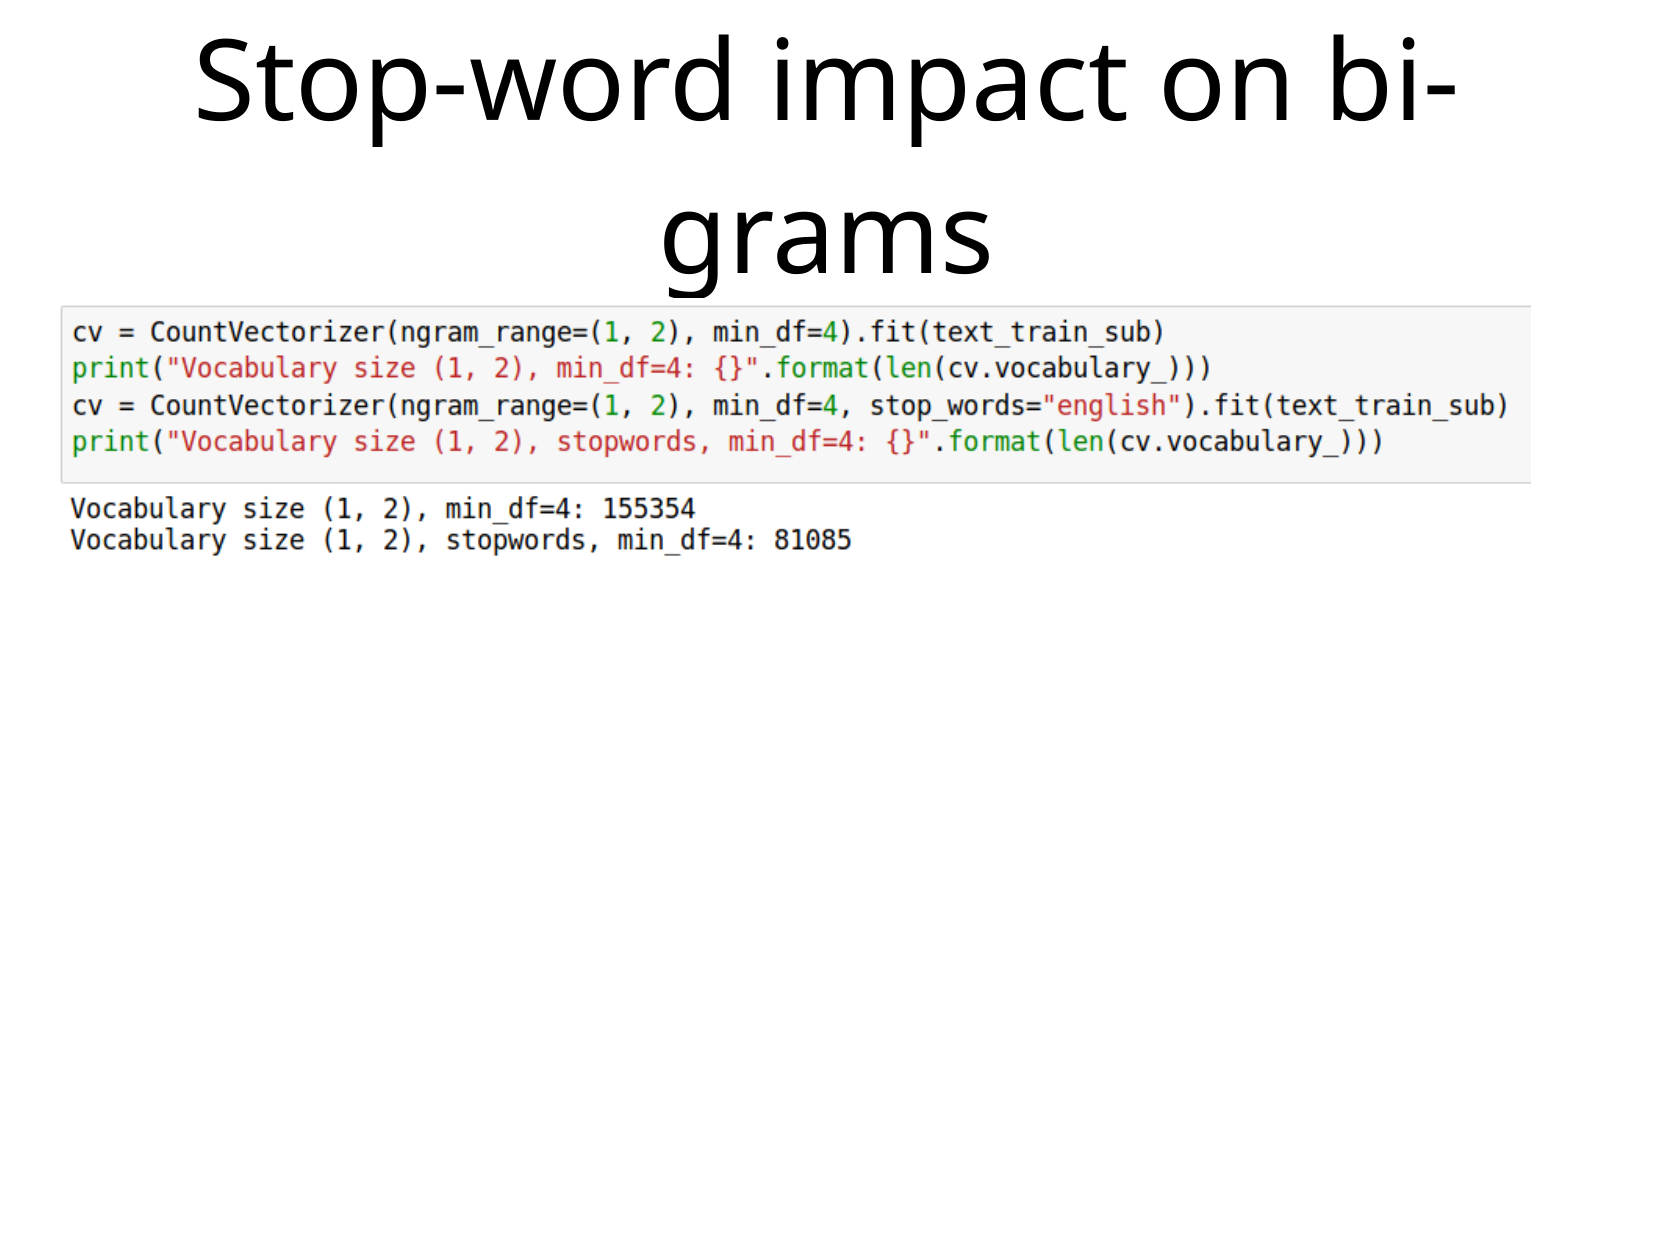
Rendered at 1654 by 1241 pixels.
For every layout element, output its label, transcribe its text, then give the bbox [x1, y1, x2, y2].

title Stop-word impact on bi-grams [82, 49, 1571, 257]
picture [50, 298, 1531, 571]
